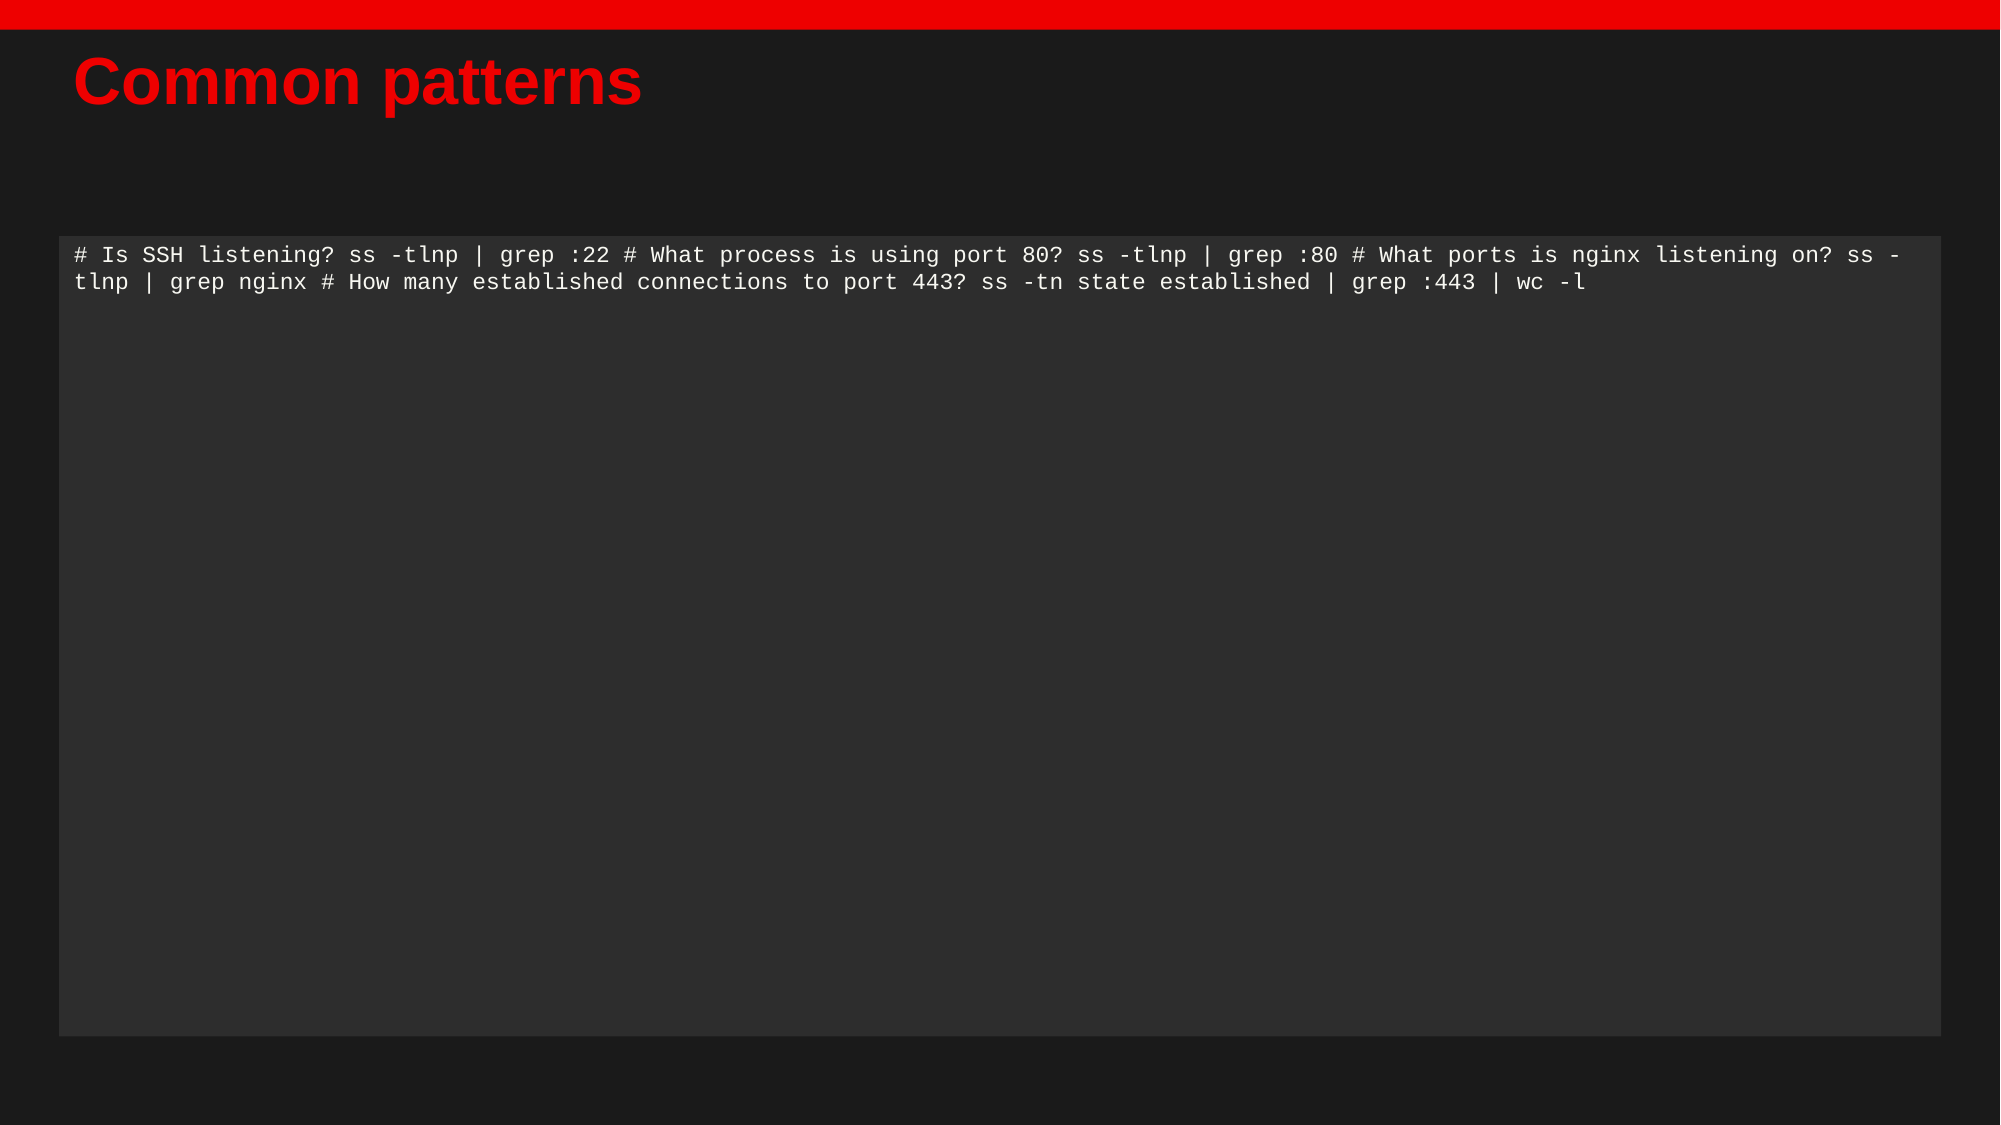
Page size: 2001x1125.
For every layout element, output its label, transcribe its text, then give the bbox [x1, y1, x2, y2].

text_box # Is SSH listening? ss -tlnp | grep :22 # What process is using port 80? ss -tlnp | grep :80 # What ports is nginx listening on? ss -tlnp | grep nginx # How many established connections to port 443? ss -tn state established | grep :443 | wc -l [59, 236, 1942, 1037]
text_box Common patterns [59, 36, 1942, 208]
text_box [0, 0, 2001, 30]
